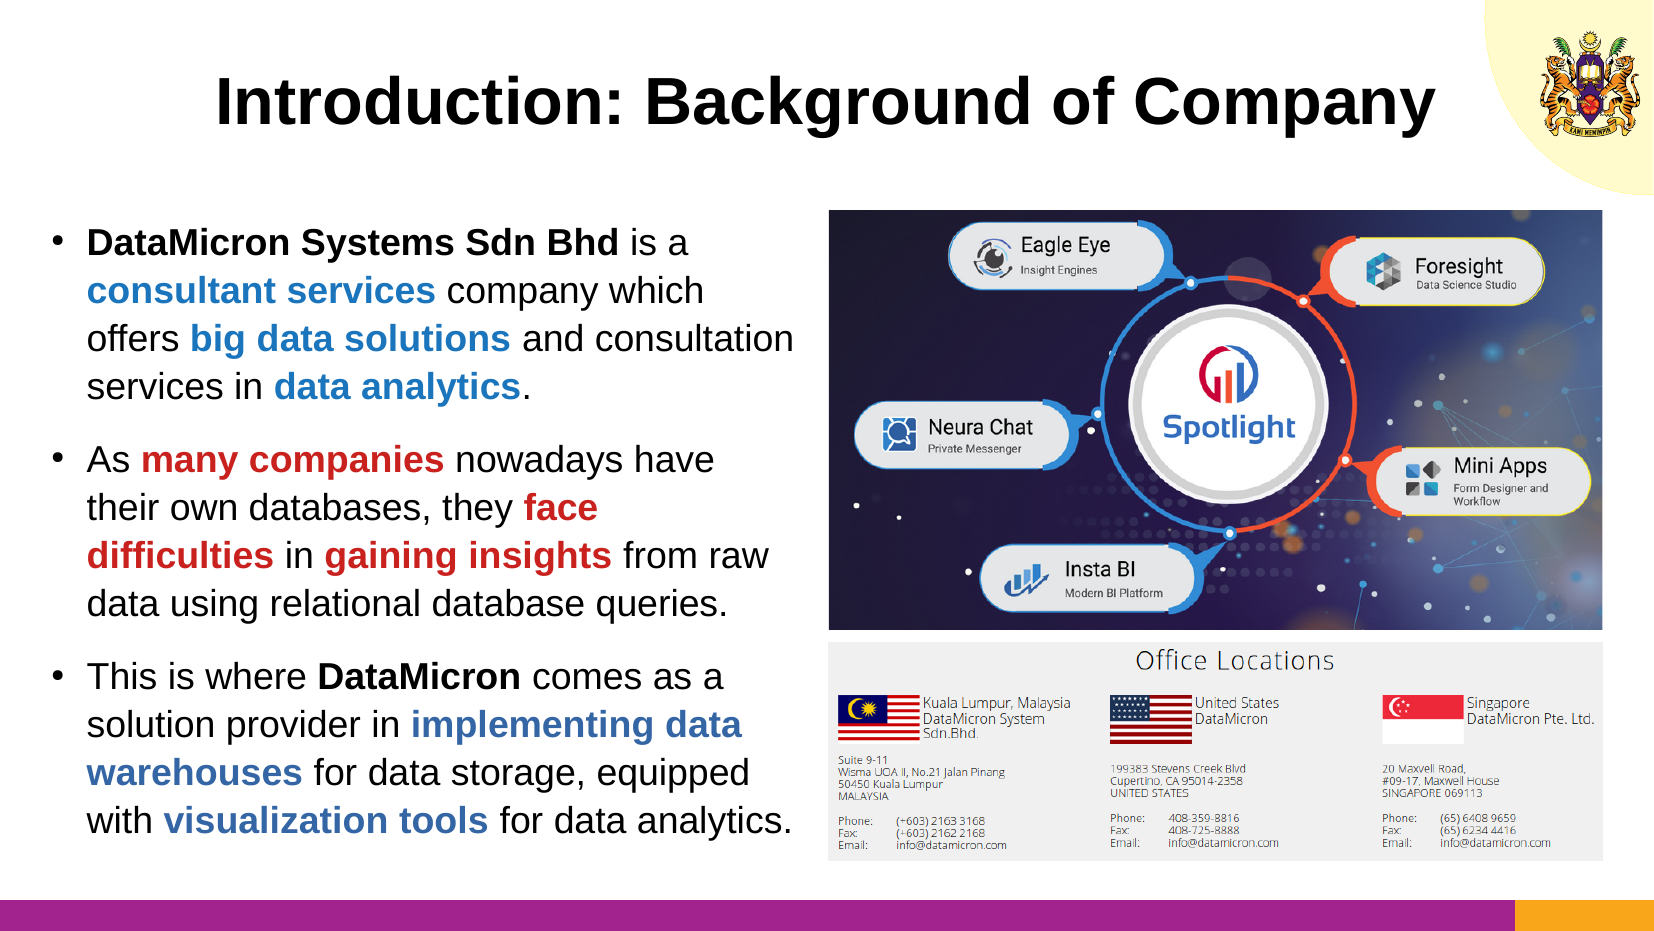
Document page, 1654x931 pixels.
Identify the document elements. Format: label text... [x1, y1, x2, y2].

text_box [1484, 0, 1654, 196]
picture [1540, 30, 1642, 137]
text_box [0, 900, 1654, 931]
picture [828, 642, 1603, 861]
text_box DataMicron Systems Sdn Bhd is a consultant services company which offers big data solutions and consultation services in data analytics. As many companies nowadays have their own databases, they face difficulties in gaining insights from raw data using relational database queries. This is where DataMicron comes as a solution provider in implementing data warehouses for data storage, equipped with visualization tools for data analytics. [36, 207, 811, 900]
subtitle Introduction: Background of Company [82, 37, 1557, 166]
picture [828, 210, 1603, 630]
